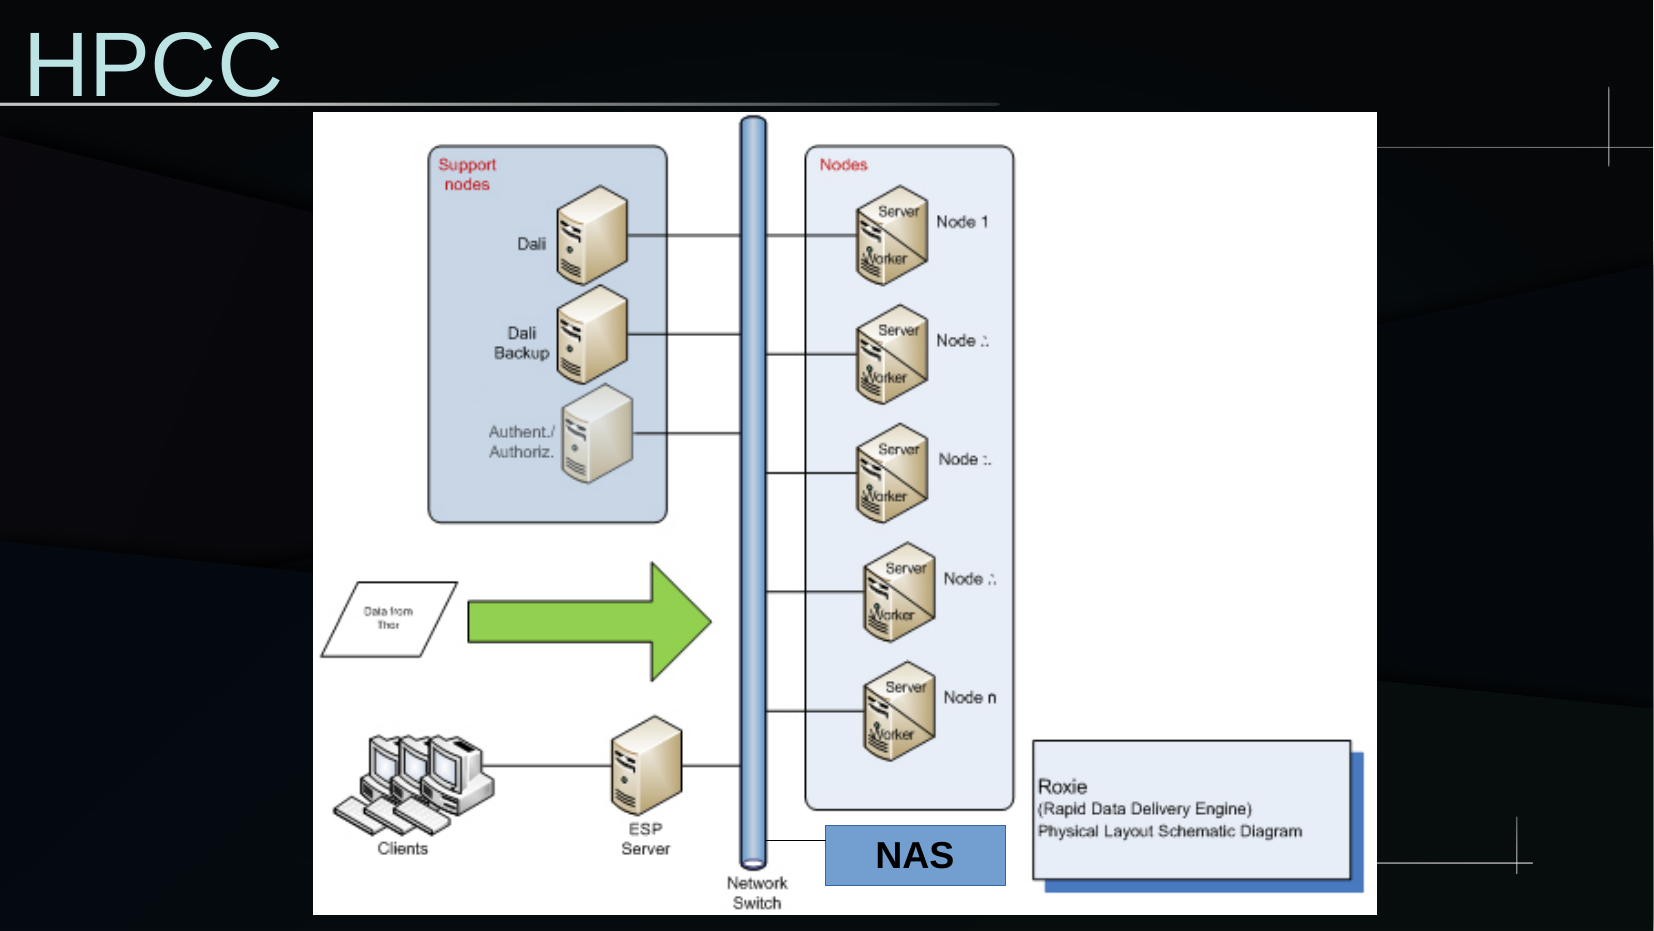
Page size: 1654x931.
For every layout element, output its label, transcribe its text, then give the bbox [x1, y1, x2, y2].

picture [0, 0, 1654, 931]
title HPCC [23, 11, 1589, 119]
text_box NAS [825, 825, 1006, 886]
